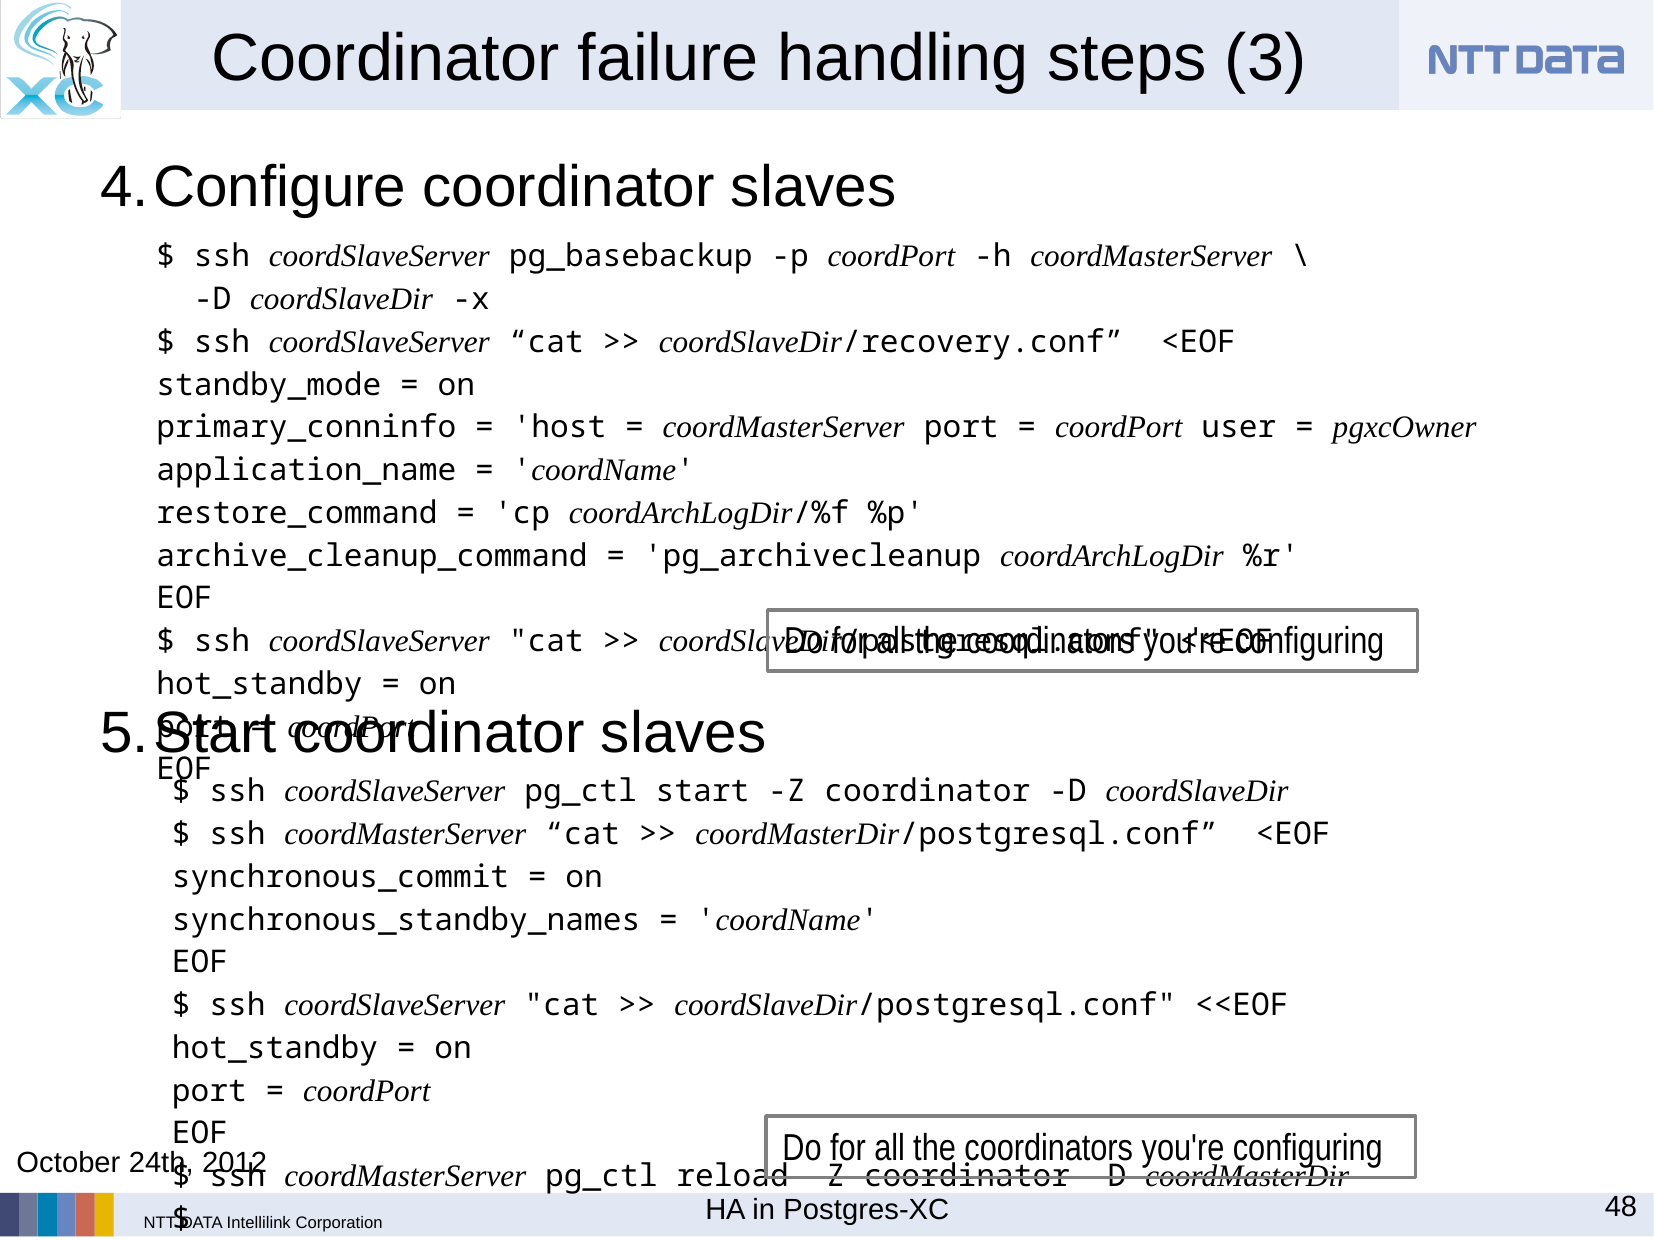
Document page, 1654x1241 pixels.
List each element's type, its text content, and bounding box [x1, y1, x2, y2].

text_box $ ssh coordSlaveServer pg_basebackup -p coordPort -h coordMasterServer \ -D coordSlaveDir -x $ ssh coordSlaveServer “cat >> coordSlaveDir/recovery.conf” <EOF standby_mode = on primary_conninfo = 'host = coordMasterServer port = coordPort user = pgxcOwner application_name = 'coordName' restore_command = 'cp coordArchLogDir/%f %p' archive_cleanup_command = 'pg_archivecleanup coordArchLogDir %r' EOF $ ssh coordSlaveServer "cat >> coordSlaveDir/postgresql.conf" <<EOF hot_standby = on port = coordPort EOF [141, 225, 1583, 686]
picture [1429, 45, 1624, 74]
list Configure coordinator slaves Start coordinator slaves [82, 153, 1571, 886]
picture [0, 0, 121, 119]
title Coordinator failure handling steps (3) [120, 3, 1399, 110]
text_box Do for all the coordinators you're configuring [765, 1115, 1416, 1178]
text_box Do for all the coordinators you're configuring [767, 609, 1418, 672]
text_box $ ssh coordSlaveServer pg_ctl start -Z coordinator -D coordSlaveDir $ ssh coordMasterServer “cat >> coordMasterDir/postgresql.conf” <EOF synchronous_commit = on synchronous_standby_names = 'coordName' EOF $ ssh coordSlaveServer "cat >> coordSlaveDir/postgresql.conf" <<EOF hot_standby = on port = coordPort EOF $ ssh coordMasterServer pg_ctl reload -Z coordinator -D coordMasterDir $ [157, 760, 1598, 1239]
